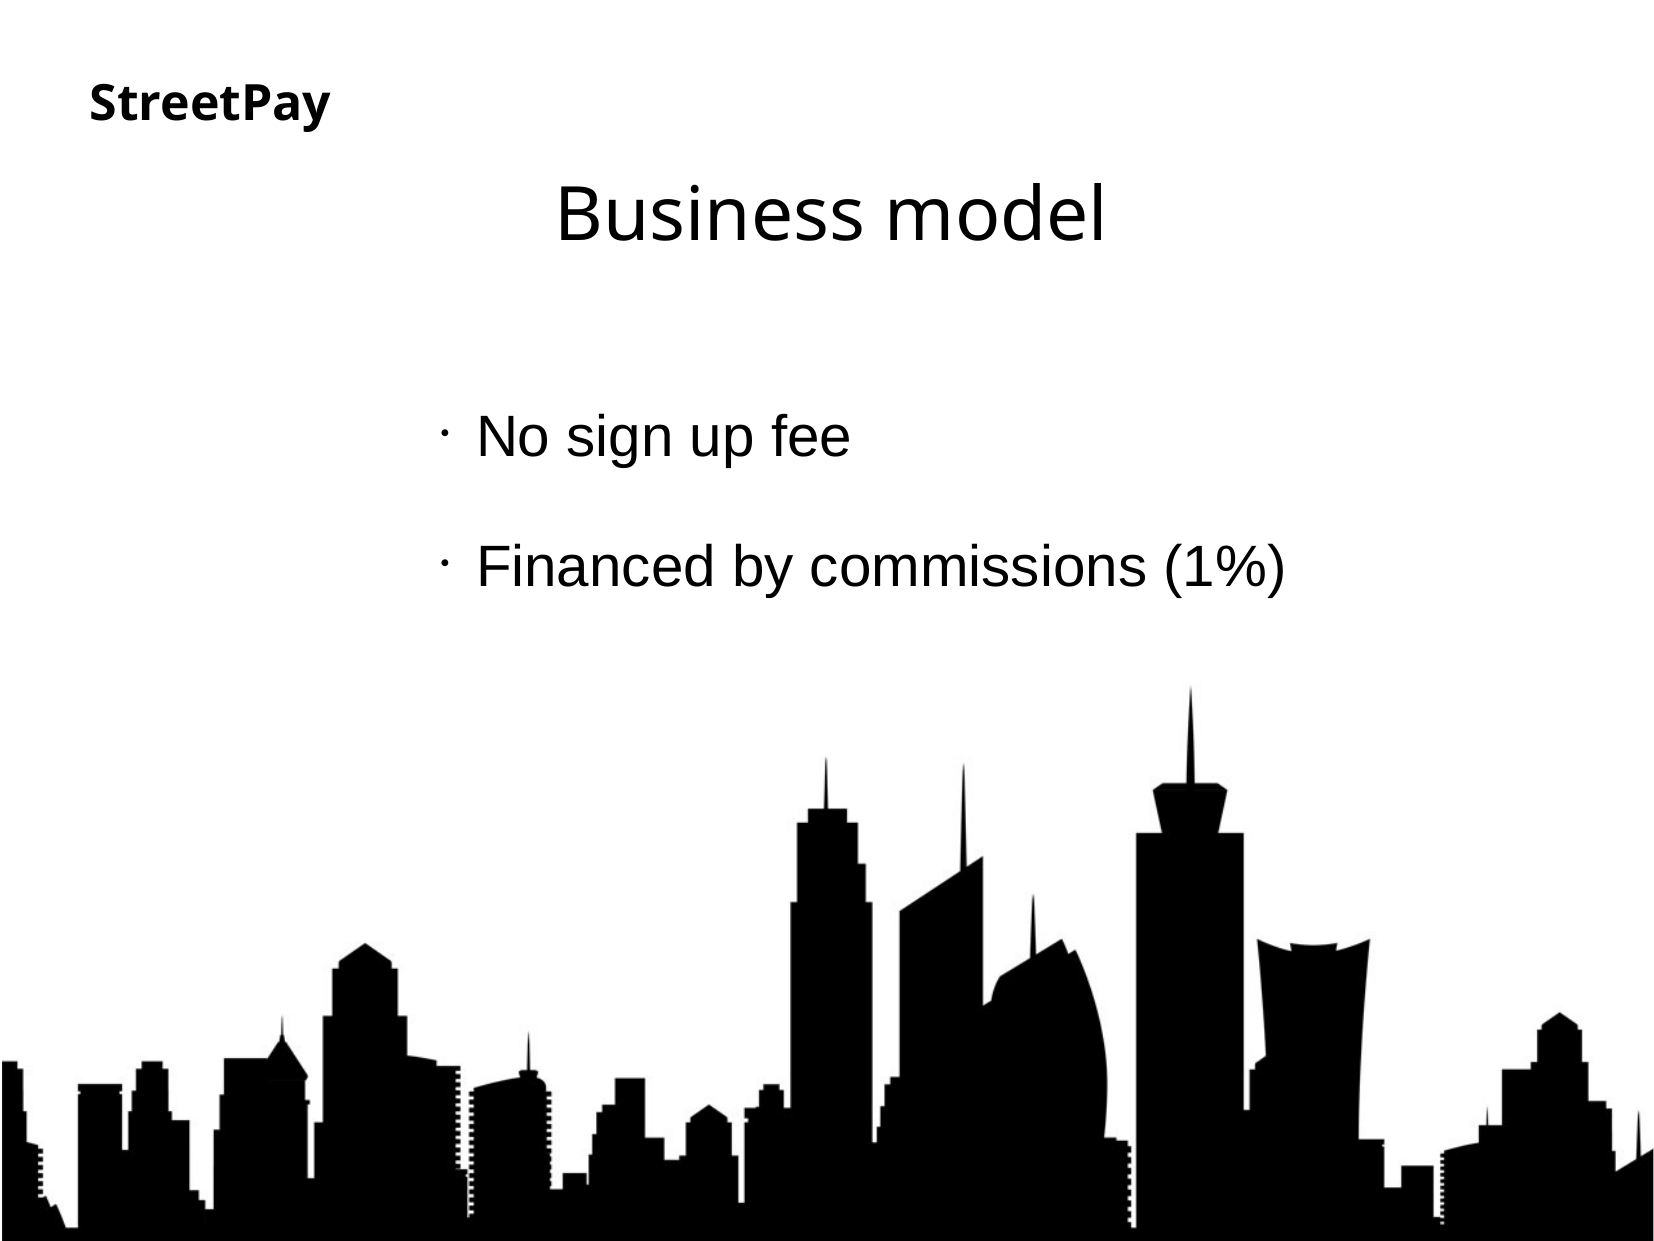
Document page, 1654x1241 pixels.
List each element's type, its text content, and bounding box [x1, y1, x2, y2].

text_box Business model [540, 152, 1104, 256]
picture [2, 280, 1654, 1241]
text_box No sign up fee Financed by commissions (1%) [425, 395, 1326, 606]
text_box StreetPay [75, 60, 436, 146]
